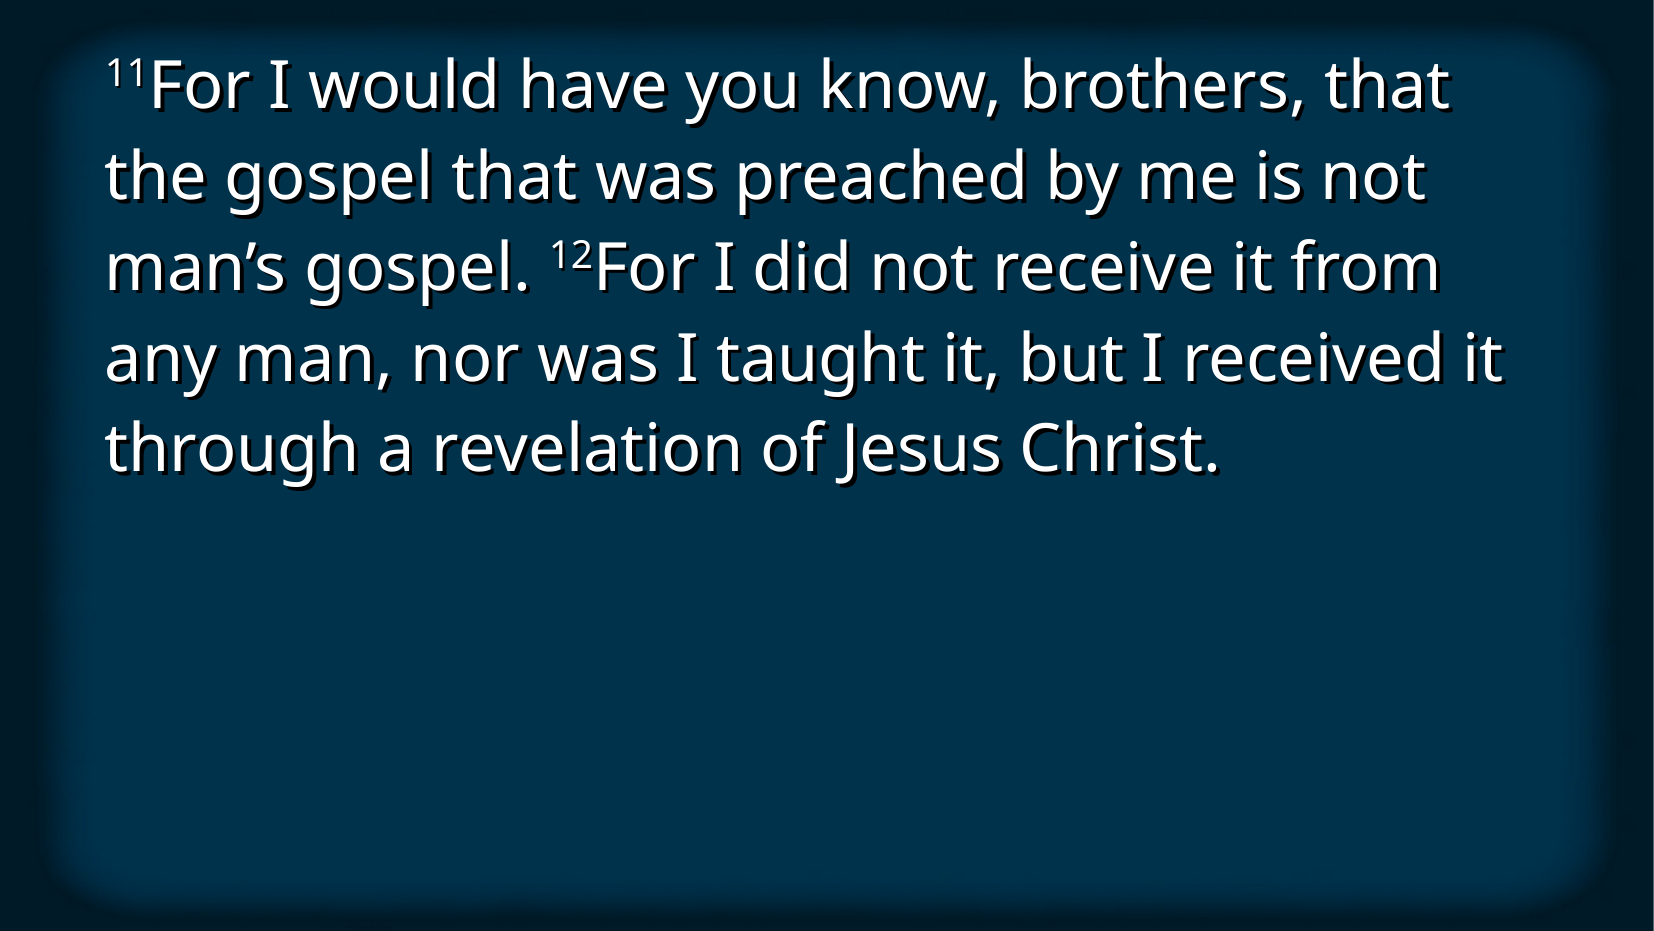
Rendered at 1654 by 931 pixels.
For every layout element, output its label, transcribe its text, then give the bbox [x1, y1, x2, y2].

text_box 11For I would have you know, brothers, that the gospel that was preached by me is not man’s gospel. 12For I did not receive it from any man, nor was I taught it, but I received it through a revelation of Jesus Christ. [90, 30, 1576, 489]
picture [0, 0, 1654, 931]
